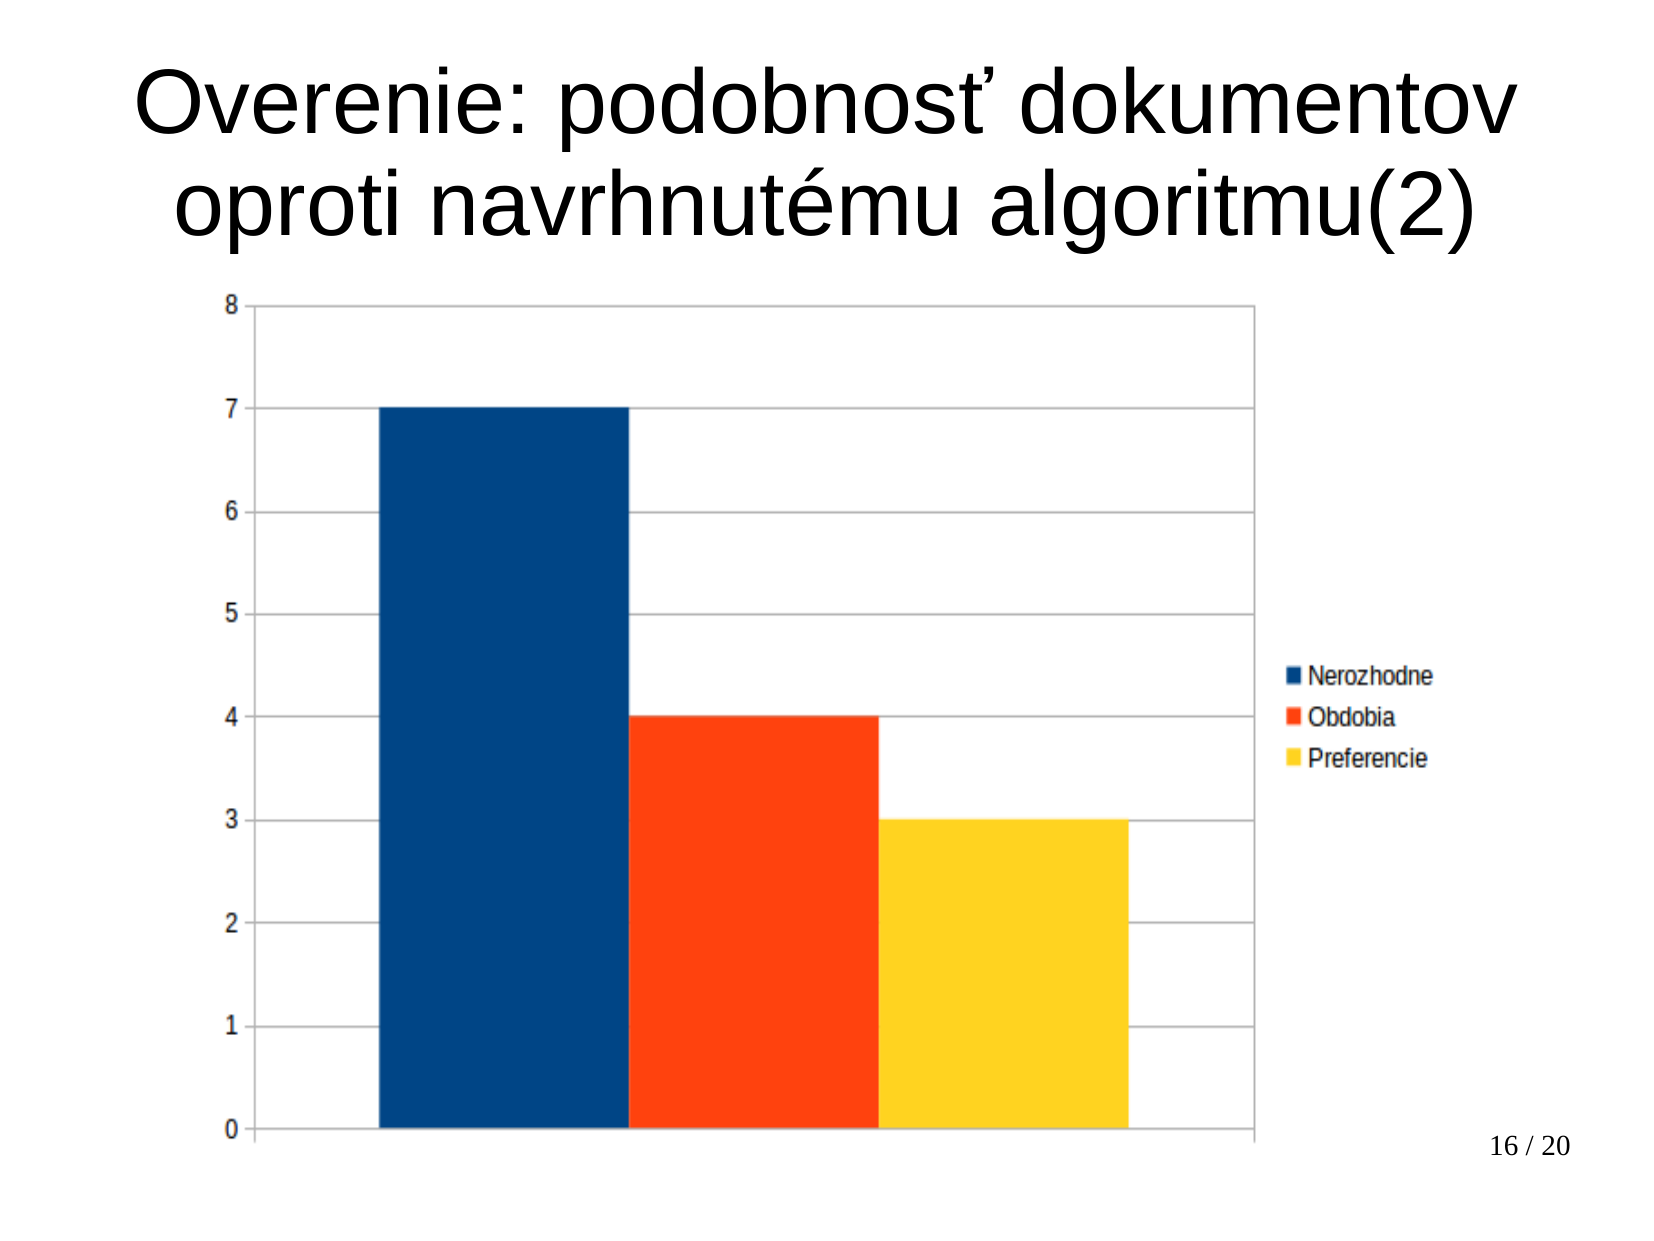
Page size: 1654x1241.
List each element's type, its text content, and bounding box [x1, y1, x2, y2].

title Overenie: podobnosť dokumentov oproti navrhnutému algoritmu(2) [82, 49, 1571, 257]
picture [200, 271, 1455, 1164]
